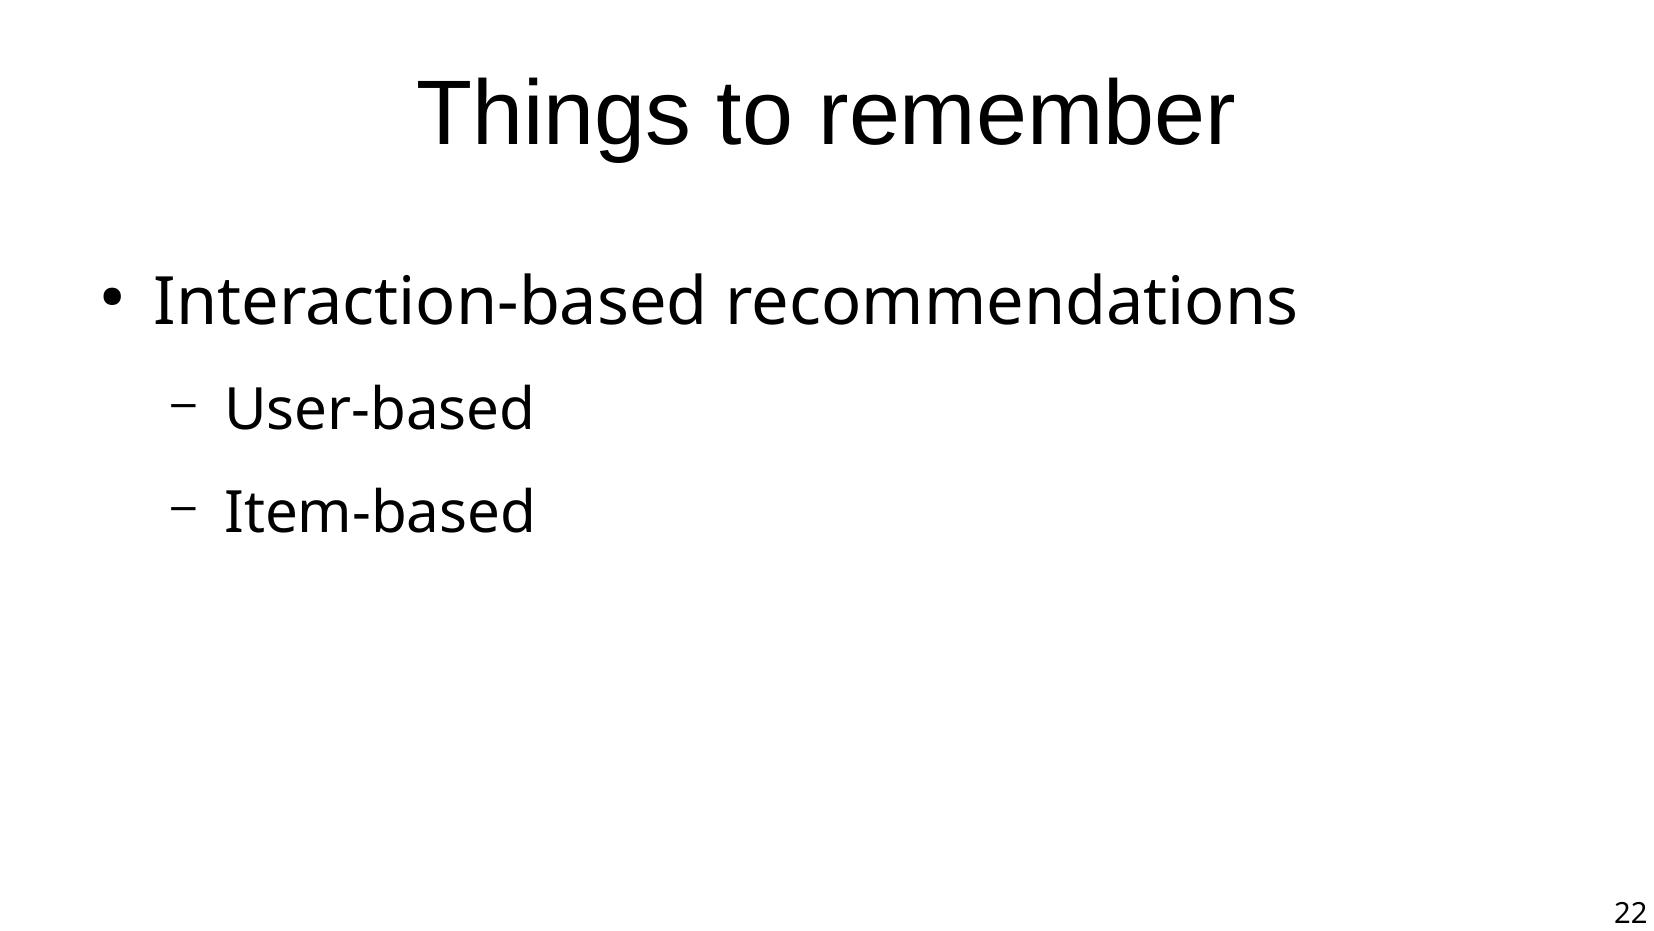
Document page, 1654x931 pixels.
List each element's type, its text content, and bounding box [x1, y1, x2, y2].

list Interaction-based recommendations User-based Item-based [82, 253, 1571, 793]
title Things to remember [82, 1, 1571, 226]
